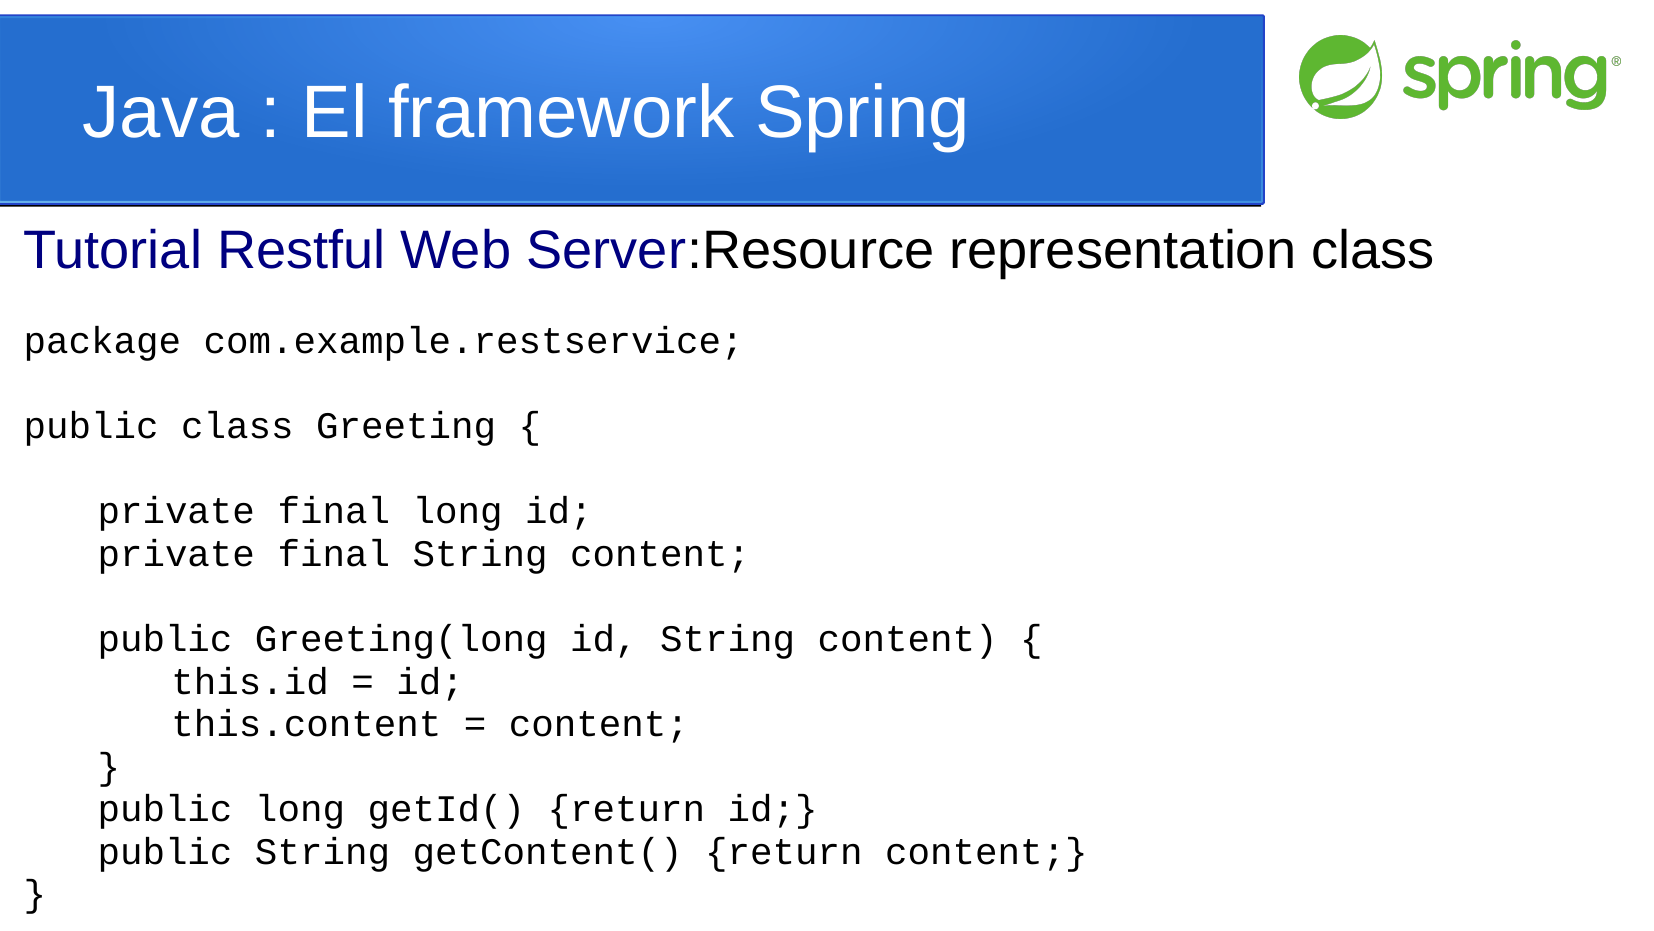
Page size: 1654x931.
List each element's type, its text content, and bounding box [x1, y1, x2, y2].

title Java : El framework Spring [82, 35, 1235, 184]
picture [1299, 35, 1621, 119]
subtitle Tutorial Restful Web Server:Resource representation class package com.example.restservice; public class Greeting { private final long id; private final String content; public Greeting(long id, String content) { this.id = id; this.content = content; } public long getId() {return id;} public String getContent() {return content;} } [23, 184, 1642, 931]
